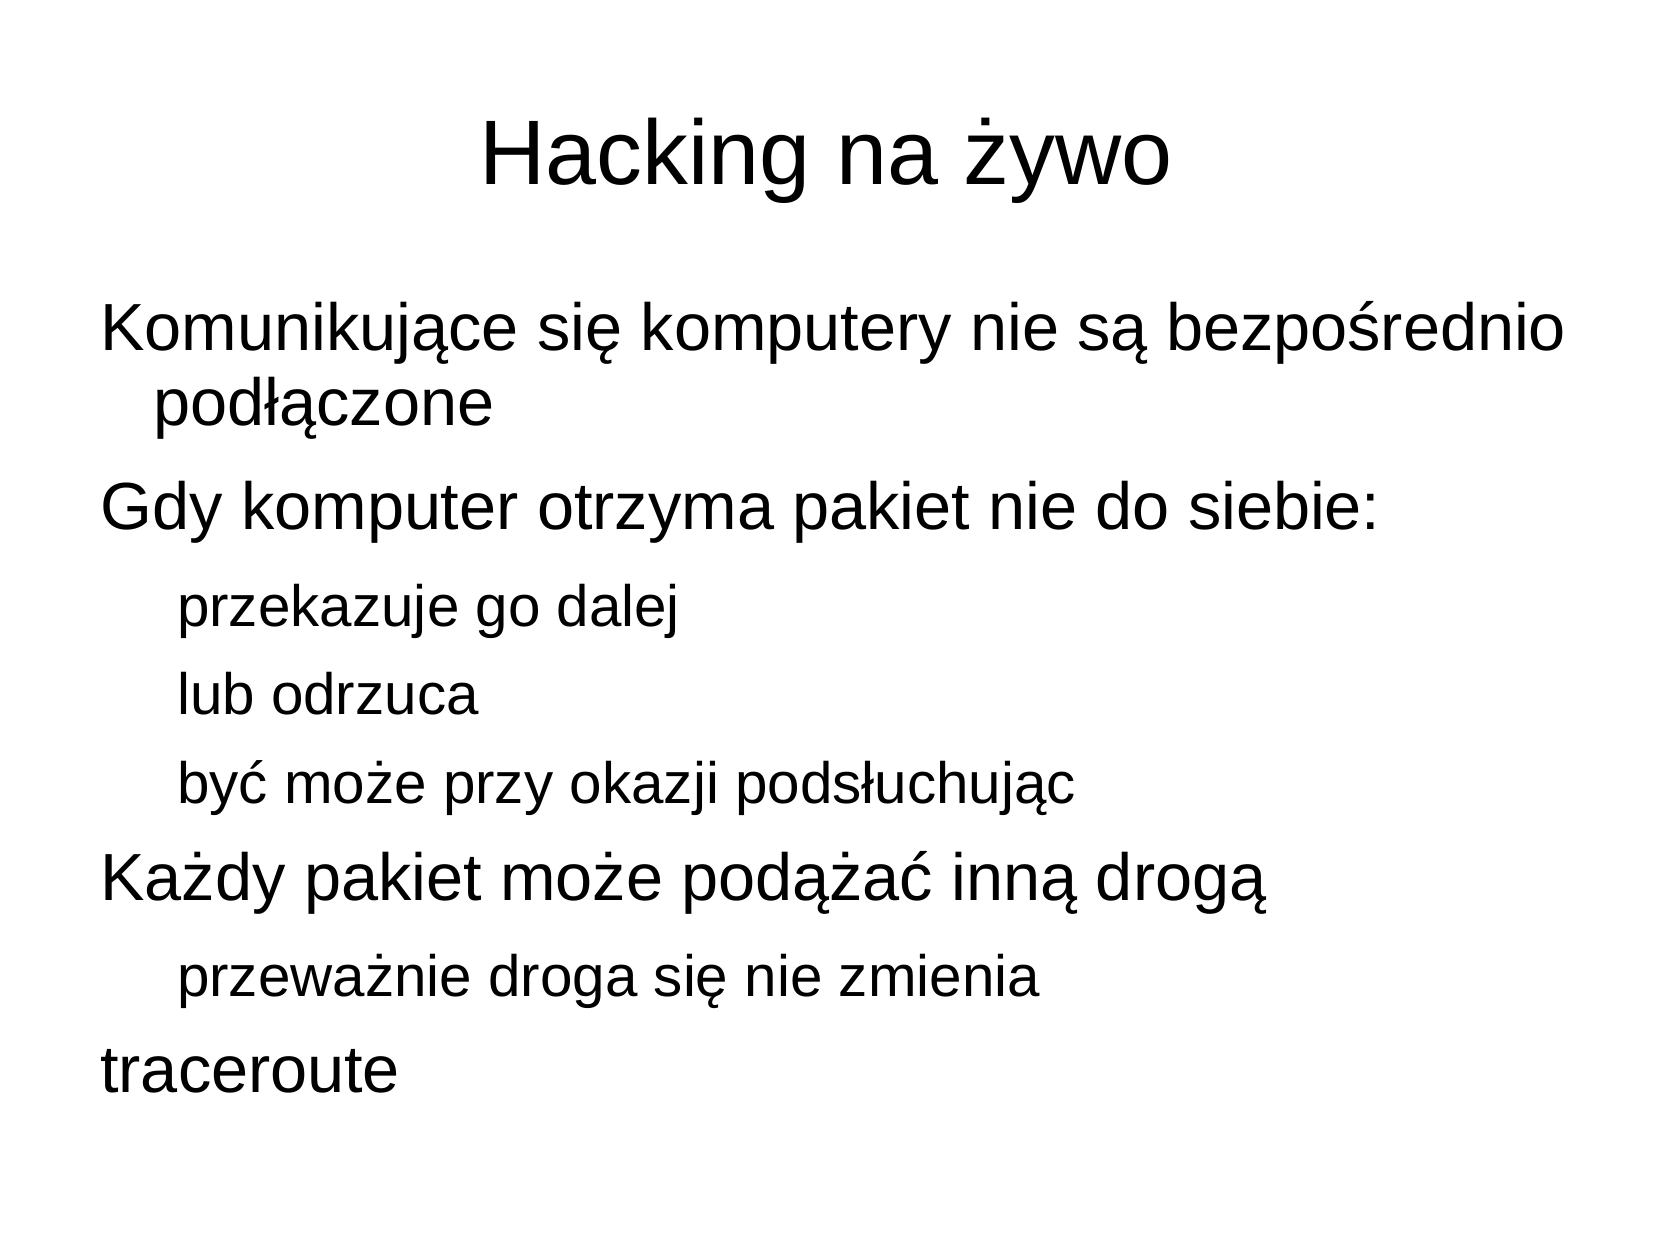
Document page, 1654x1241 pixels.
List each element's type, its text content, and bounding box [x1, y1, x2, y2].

list Komunikujące się komputery nie są bezpośrednio podłączone Gdy komputer otrzyma pakiet nie do siebie: przekazuje go dalej lub odrzuca być może przy okazji podsłuchując Każdy pakiet może podążać inną drogą przeważnie droga się nie zmienia traceroute [82, 290, 1571, 1107]
title Hacking na żywo [82, 49, 1571, 257]
